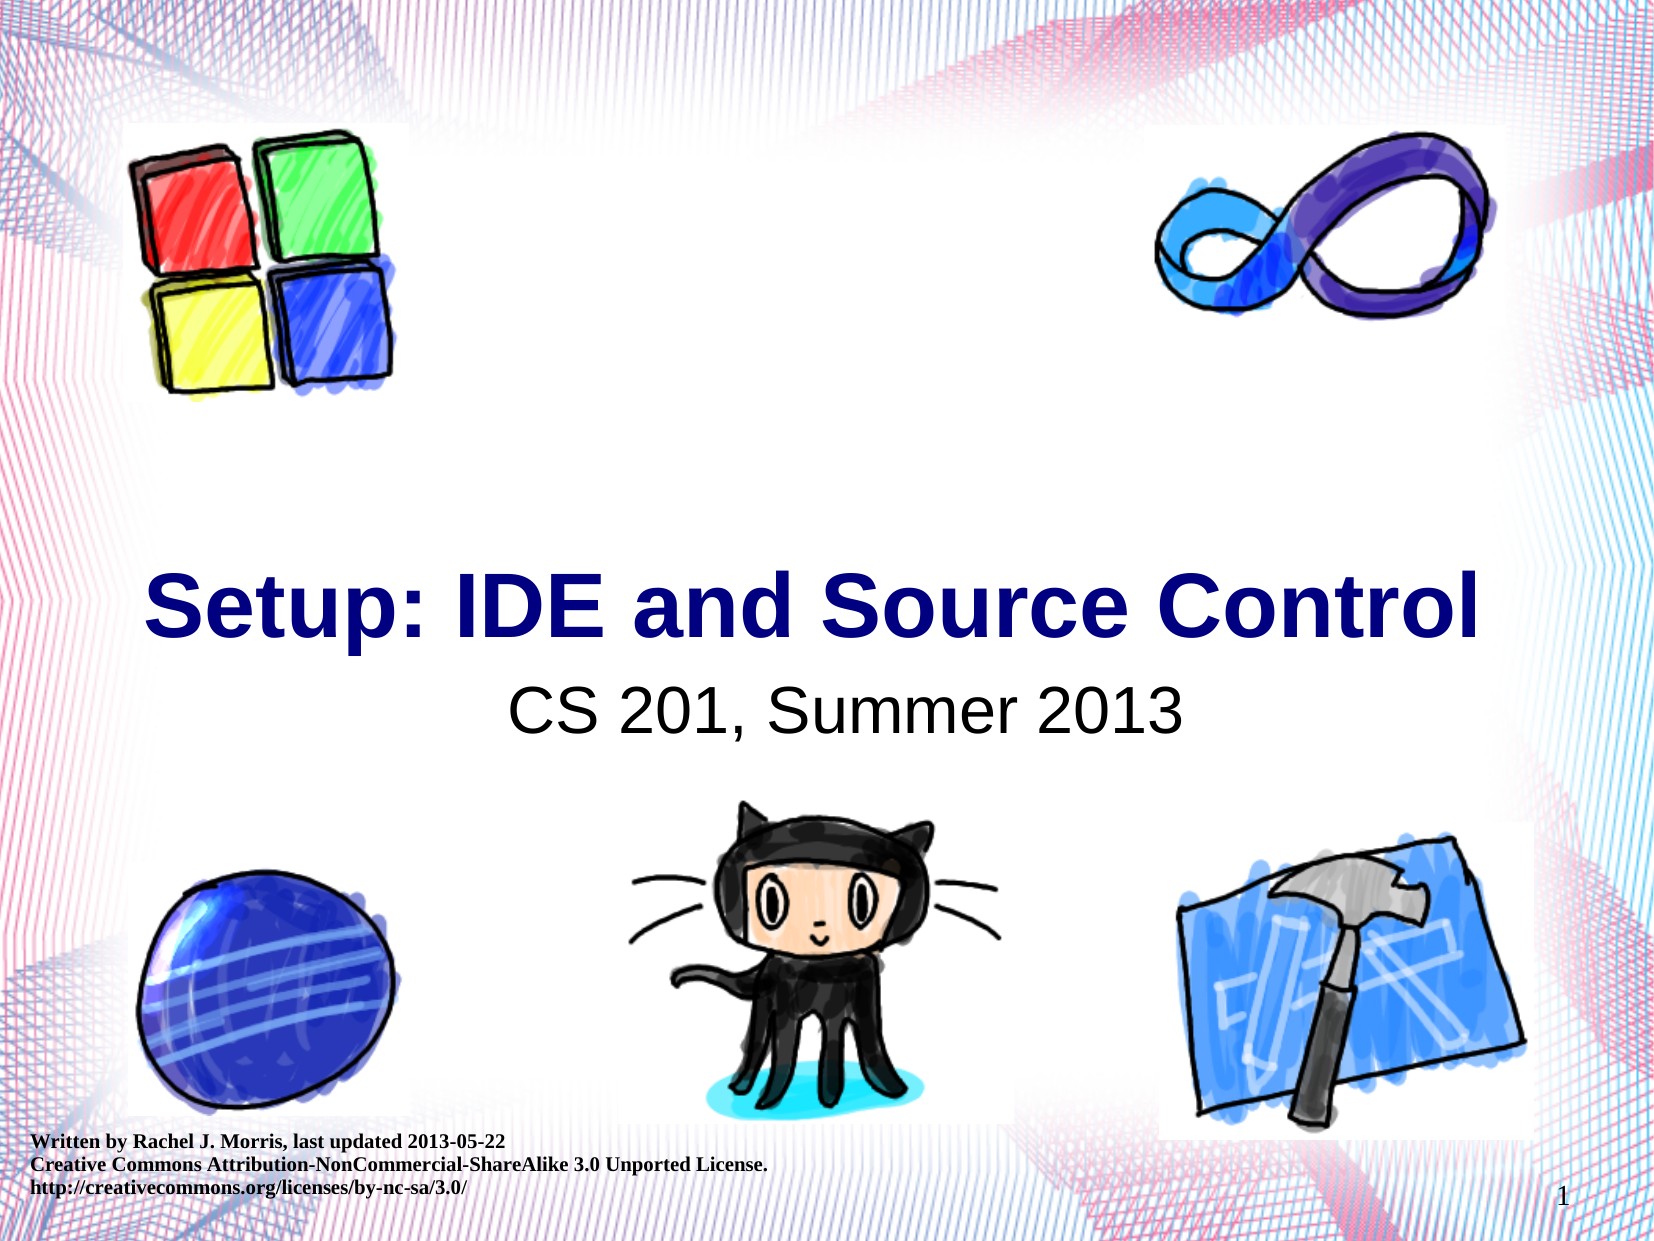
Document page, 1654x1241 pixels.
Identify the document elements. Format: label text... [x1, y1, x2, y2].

title Setup: IDE and Source Control [120, 522, 1508, 655]
picture [0, 0, 1654, 1241]
subtitle CS 201, Summer 2013 [120, 655, 1573, 766]
